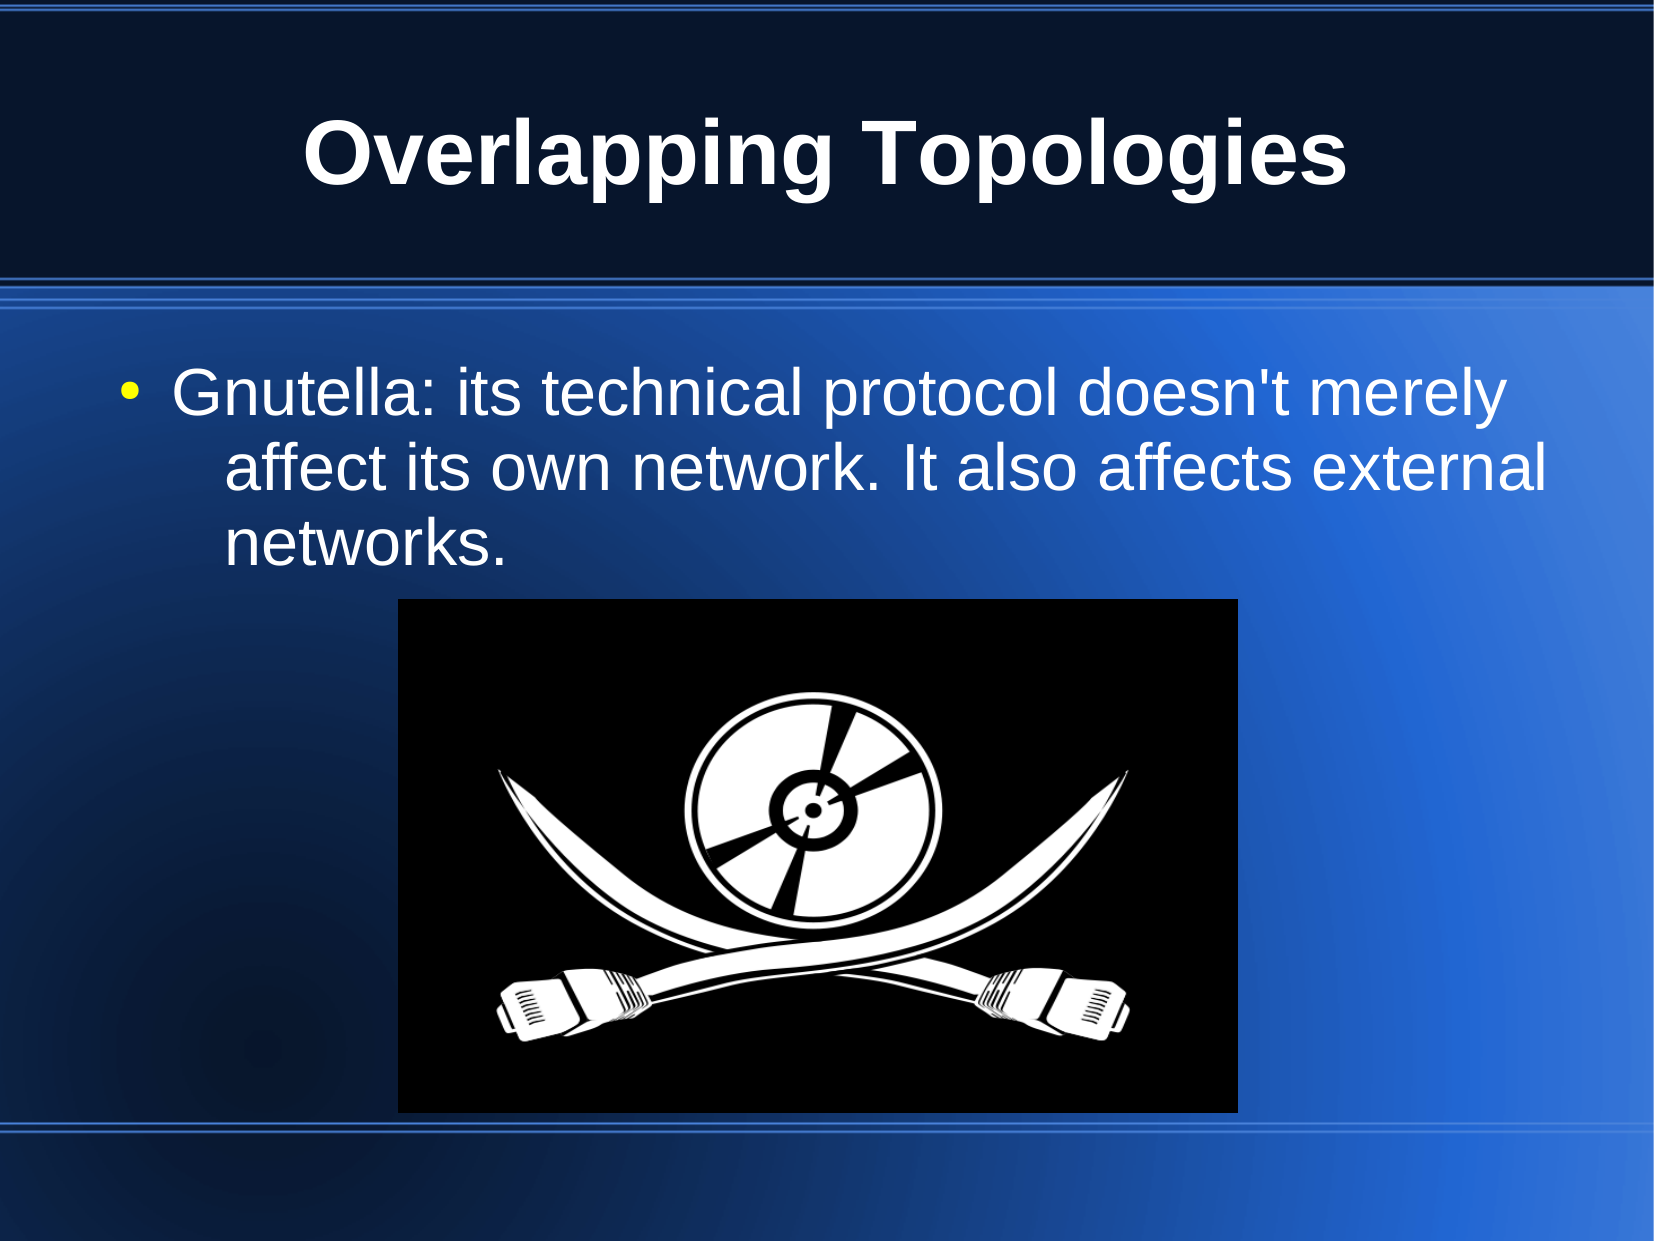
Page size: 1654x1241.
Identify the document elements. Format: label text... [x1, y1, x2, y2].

title Overlapping Topologies [82, 56, 1571, 250]
picture [0, 0, 1654, 1241]
list Gnutella: its technical protocol doesn't merely affect its own network. It also affects external networks. [82, 355, 1571, 1159]
